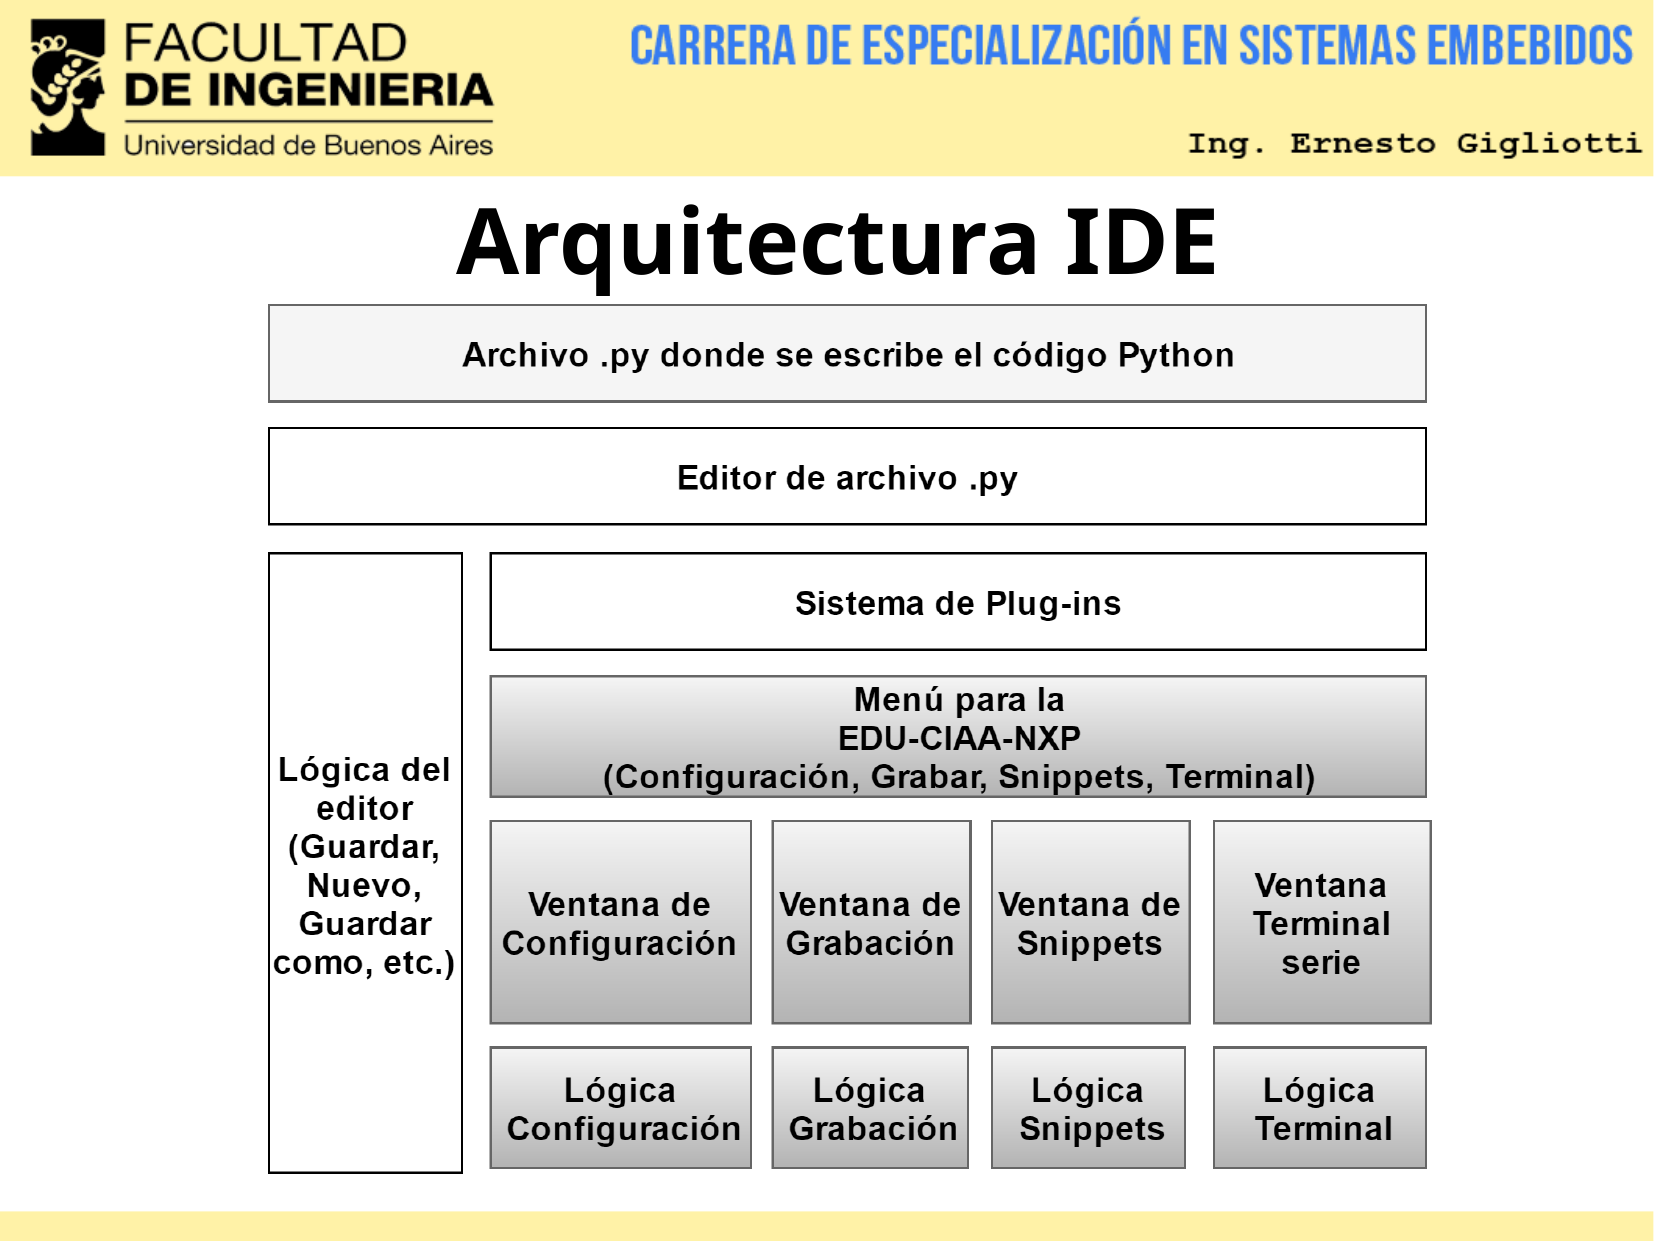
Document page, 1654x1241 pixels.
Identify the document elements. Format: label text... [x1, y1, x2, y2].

title Arquitectura IDE [94, 135, 1583, 343]
picture [0, 0, 1654, 1241]
